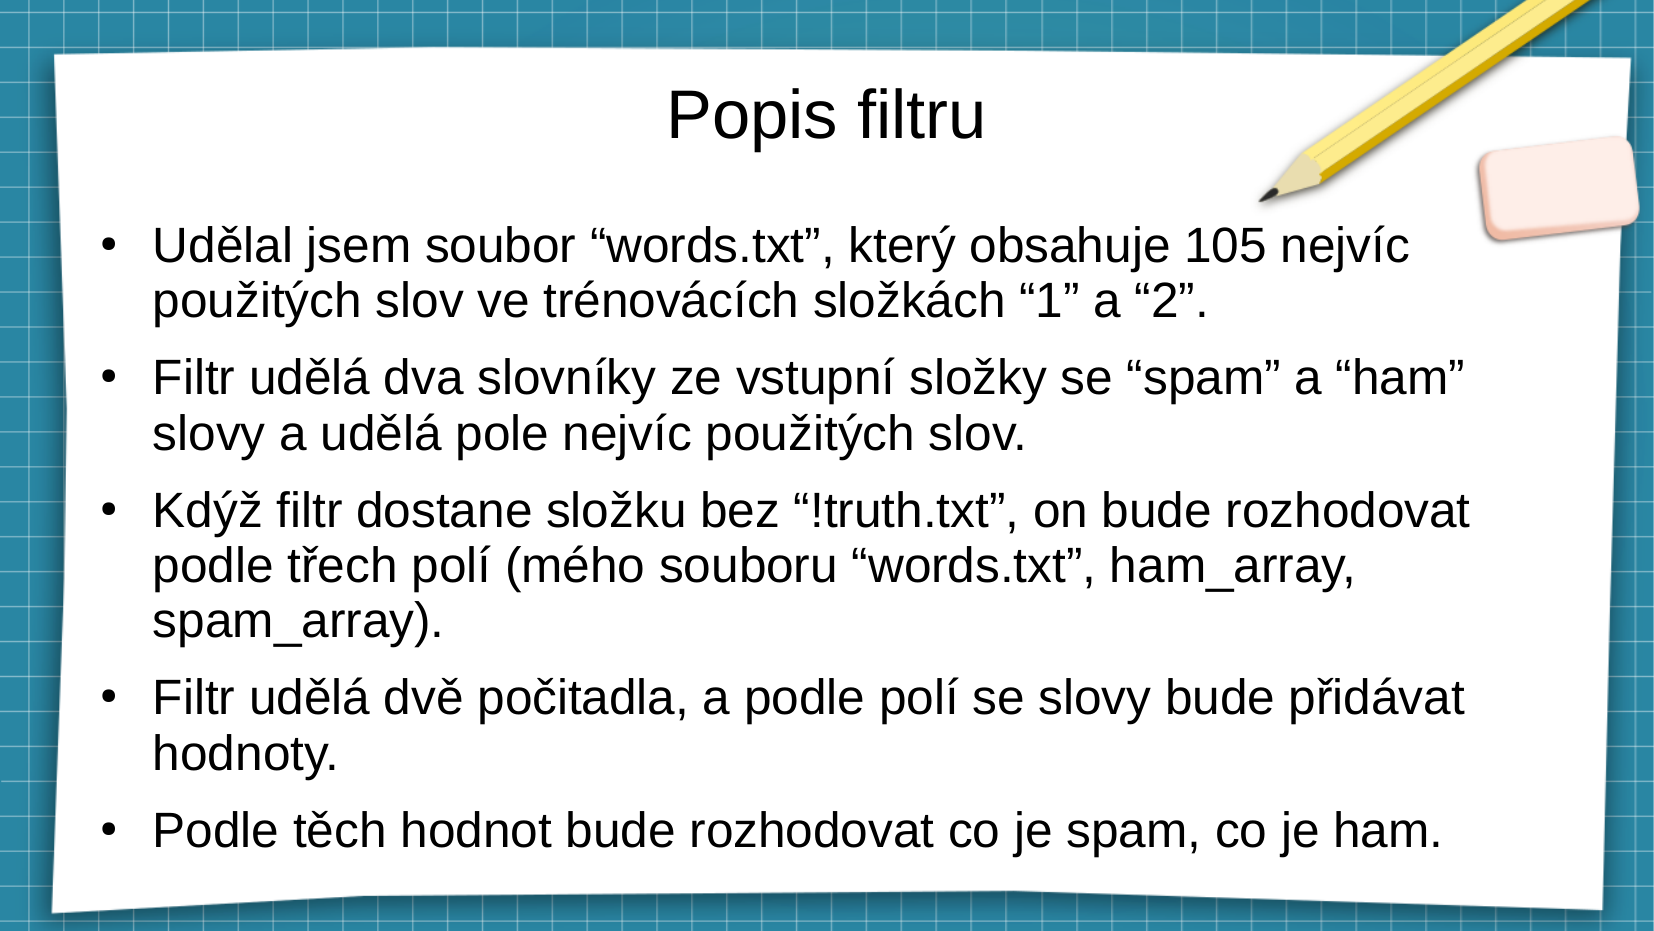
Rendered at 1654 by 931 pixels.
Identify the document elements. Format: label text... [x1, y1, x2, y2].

picture [0, 0, 1654, 931]
title Popis filtru [82, 37, 1571, 193]
list Udělal jsem soubor “words.txt”, který obsahuje 105 nejvíc použitých slov ve trénovácích složkách “1” a “2”. Filtr udělá dva slovníky ze vstupní složky se “spam” a “ham” slovy a udělá pole nejvíc použitých slov. Kdýž filtr dostane složku bez “!truth.txt”, on bude rozhodovat podle třech polí (mého souboru “words.txt”, ham_array, spam_array). Filtr udělá dvě počitadla, a podle polí se slovy bude přidávat hodnoty. Podle těch hodnot bude rozhodovat co je spam, co je ham. [82, 217, 1571, 863]
